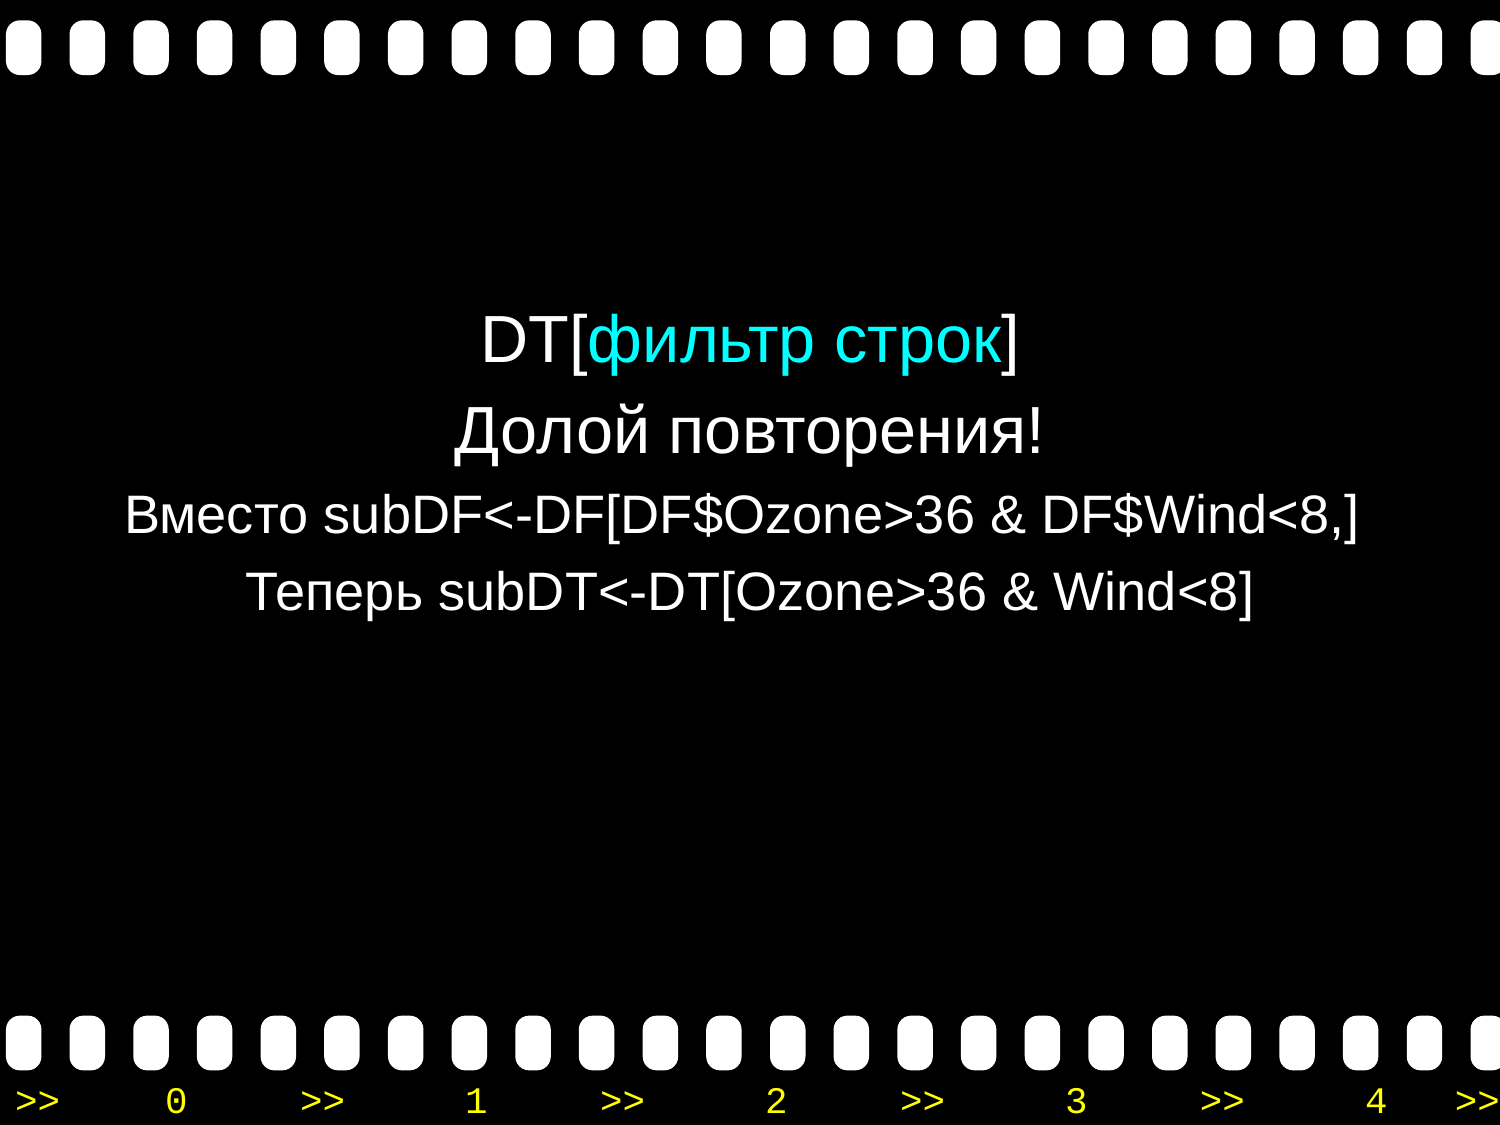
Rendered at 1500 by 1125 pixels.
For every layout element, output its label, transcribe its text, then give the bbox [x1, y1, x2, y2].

subtitle DT[фильтр строк] Долой повторения! Вместо subDF<-DF[DF$Ozone>36 & DF$Wind<8,] Теперь subDT<-DT[Ozone>36 & Wind<8] [112, 88, 1388, 1004]
